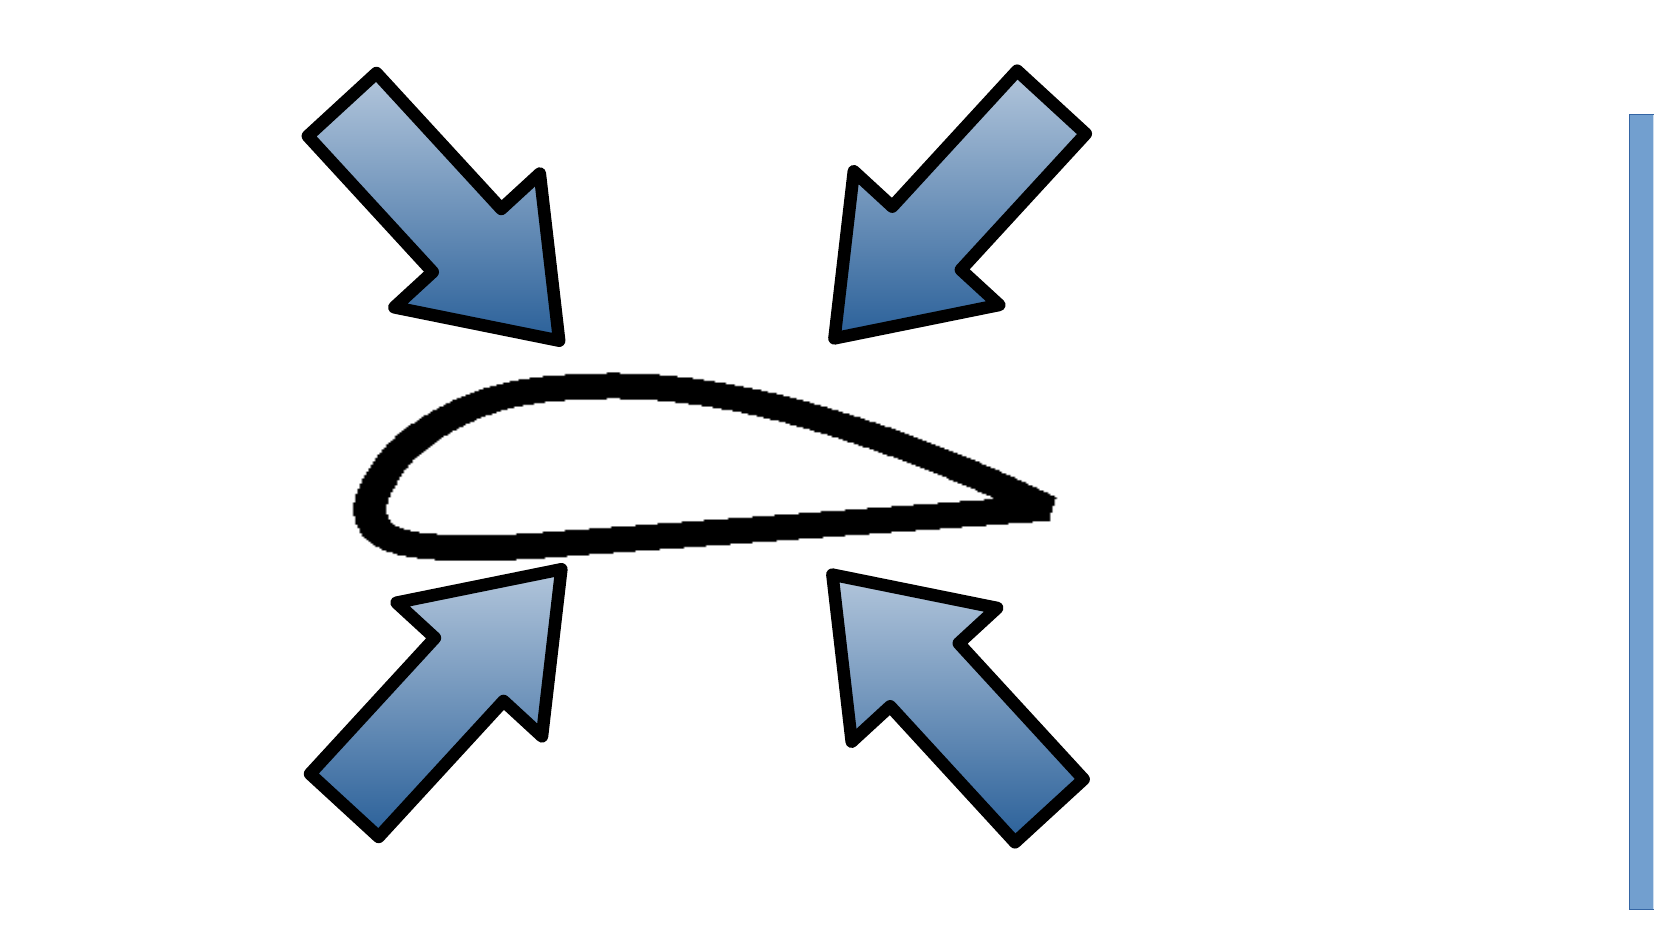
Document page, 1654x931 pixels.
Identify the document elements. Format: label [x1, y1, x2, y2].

text_box [307, 73, 560, 341]
text_box [834, 70, 1086, 339]
text_box [832, 574, 1084, 843]
text_box [1629, 114, 1654, 910]
text_box [310, 569, 562, 837]
picture [314, 347, 1095, 585]
